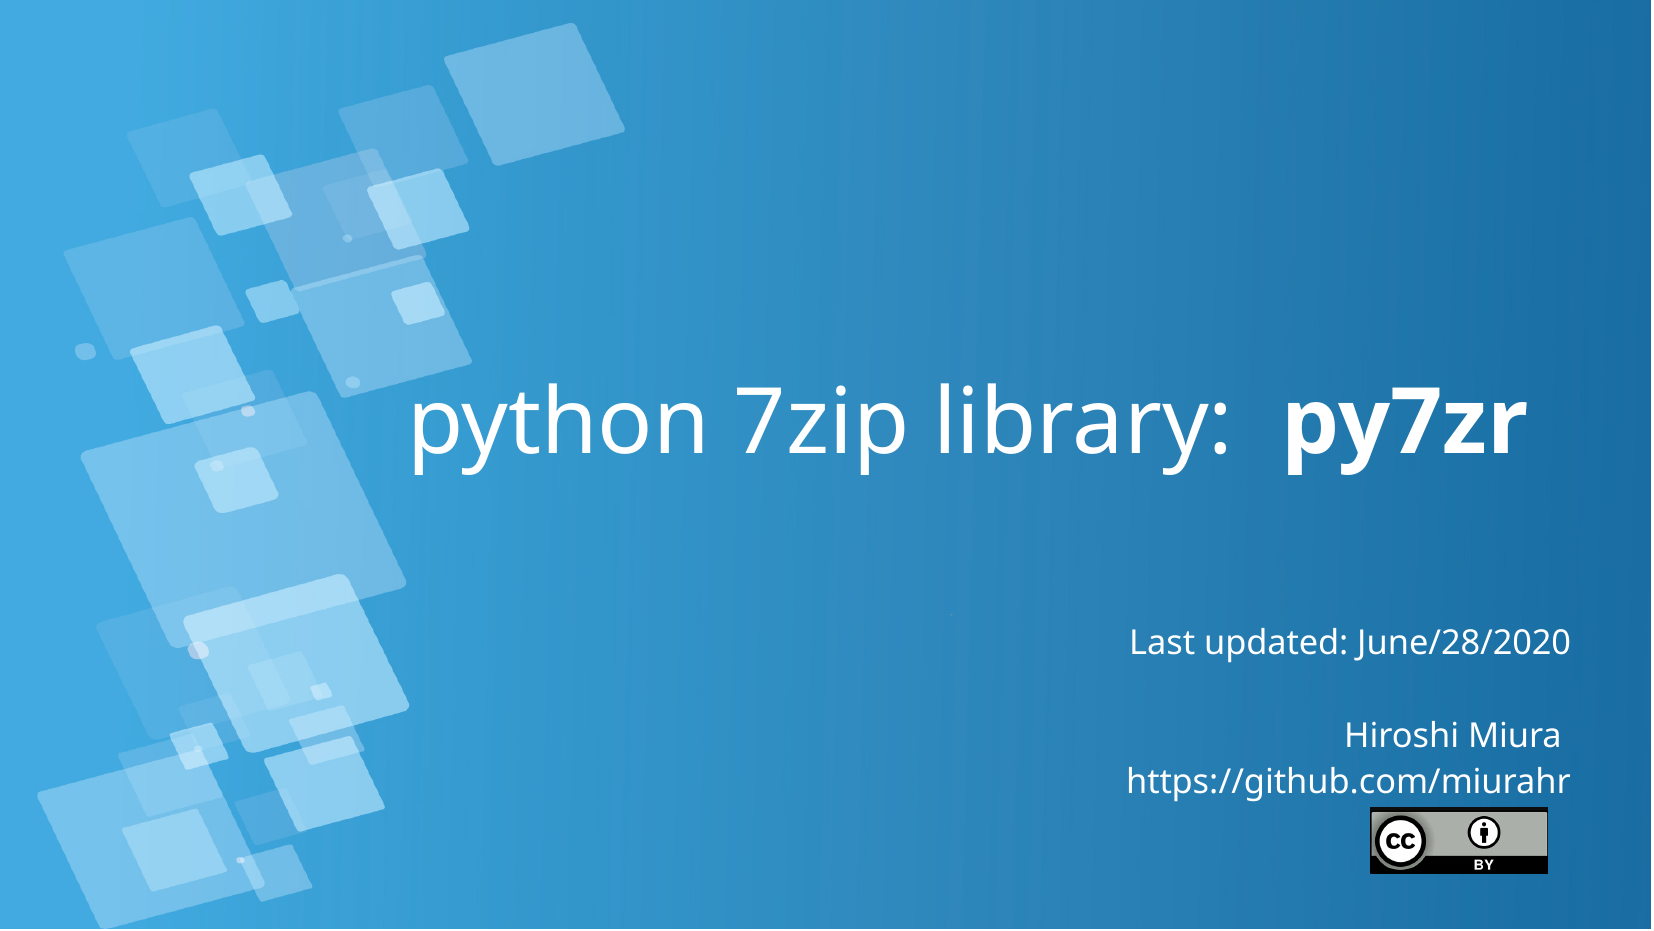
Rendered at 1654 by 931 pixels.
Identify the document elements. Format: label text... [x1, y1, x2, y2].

subtitle Last updated: June/28/2020 Hiroshi Miura https://github.com/miurahr [614, 582, 1571, 839]
title python 7zip library: py7zr [354, 188, 1554, 648]
picture [0, 0, 1651, 929]
